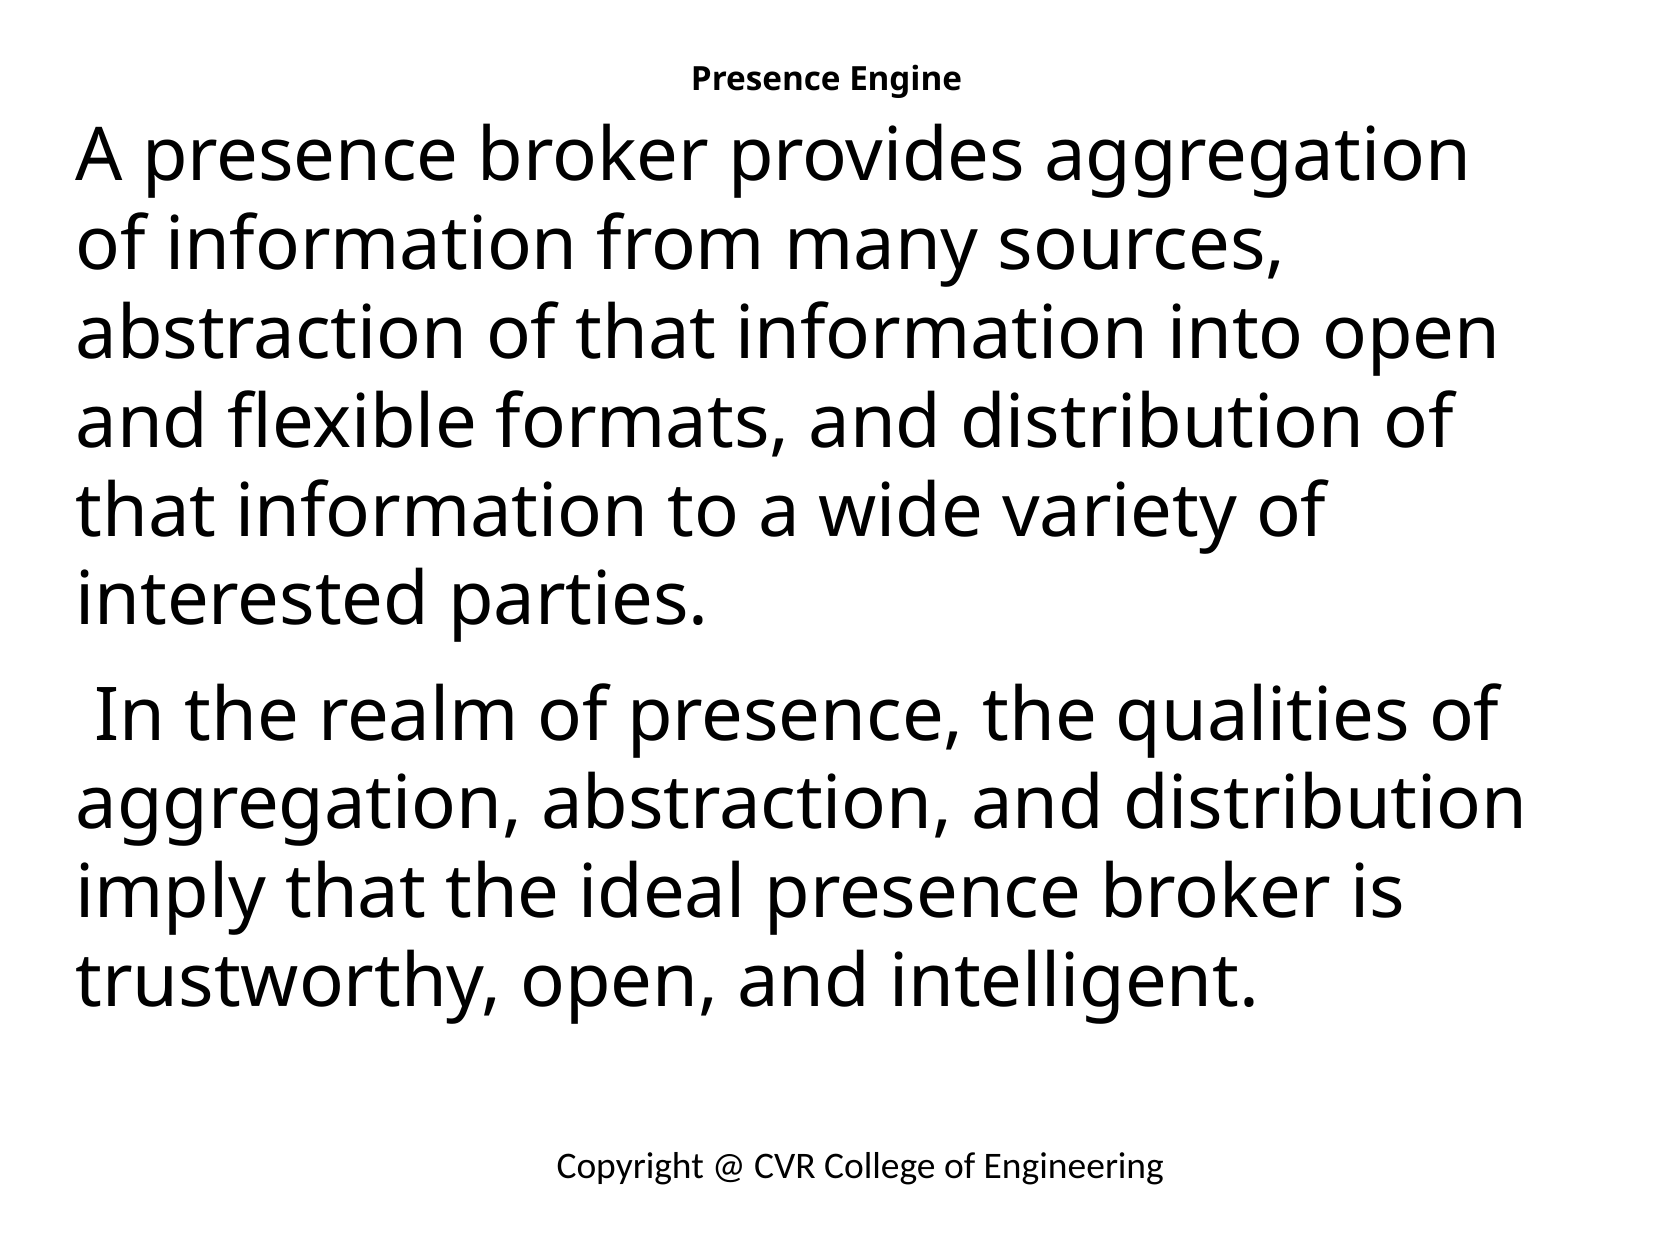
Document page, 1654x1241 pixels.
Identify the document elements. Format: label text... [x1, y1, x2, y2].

title Presence Engine [82, 49, 1571, 226]
list A presence broker provides aggregation of information from many sources, abstraction of that information into open and flexible formats, and distribution of that information to a wide variety of interested parties. In the realm of presence, the qualities of aggregation, abstraction, and distribution imply that the ideal presence broker is trustworthy, open, and intelligent. [60, 99, 1549, 1126]
